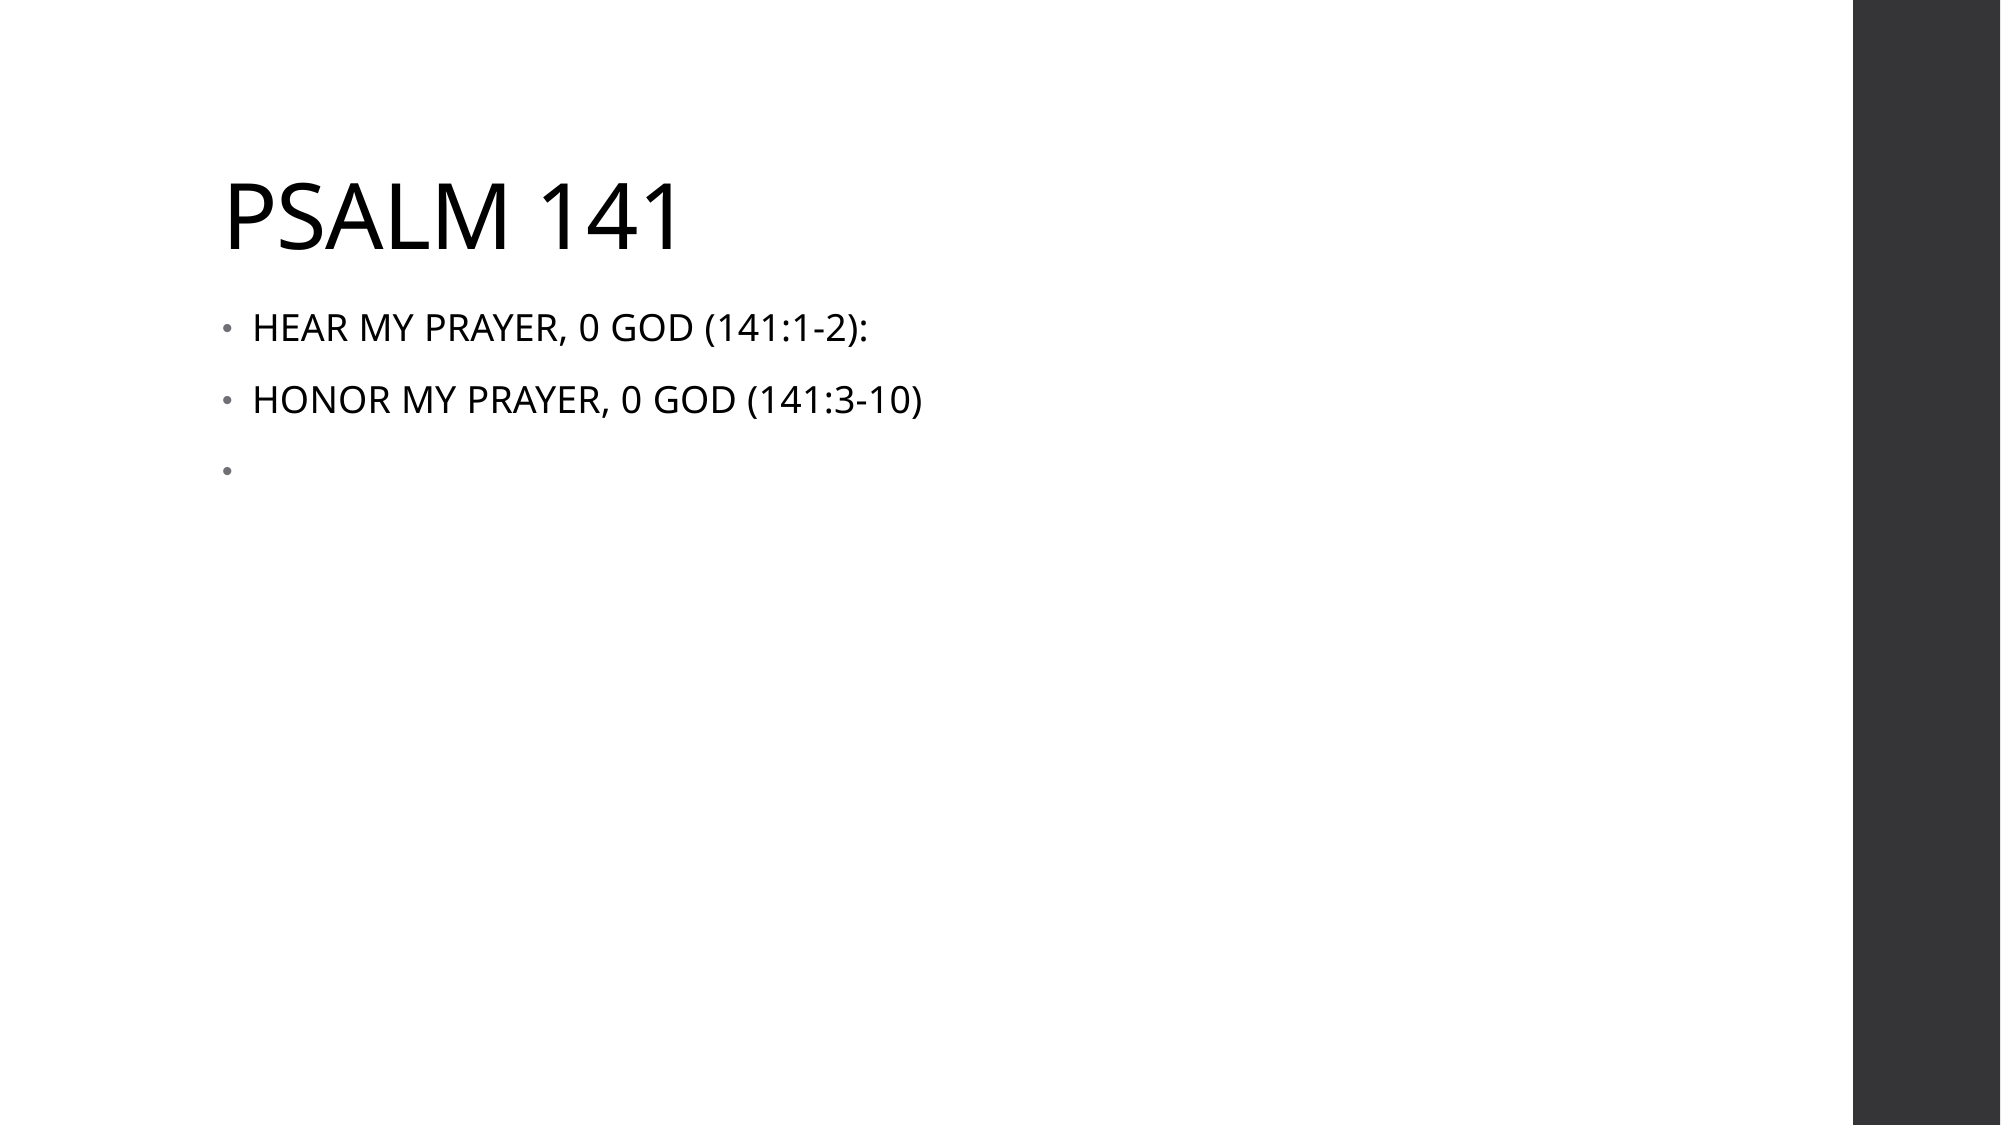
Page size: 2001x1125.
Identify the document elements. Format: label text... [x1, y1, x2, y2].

list HEAR MY PRAYER, 0 GOD (141:1-2): HONOR MY PRAYER, 0 GOD (141:3-10) [206, 299, 1617, 1014]
title PSALM 141 [206, 60, 1797, 278]
